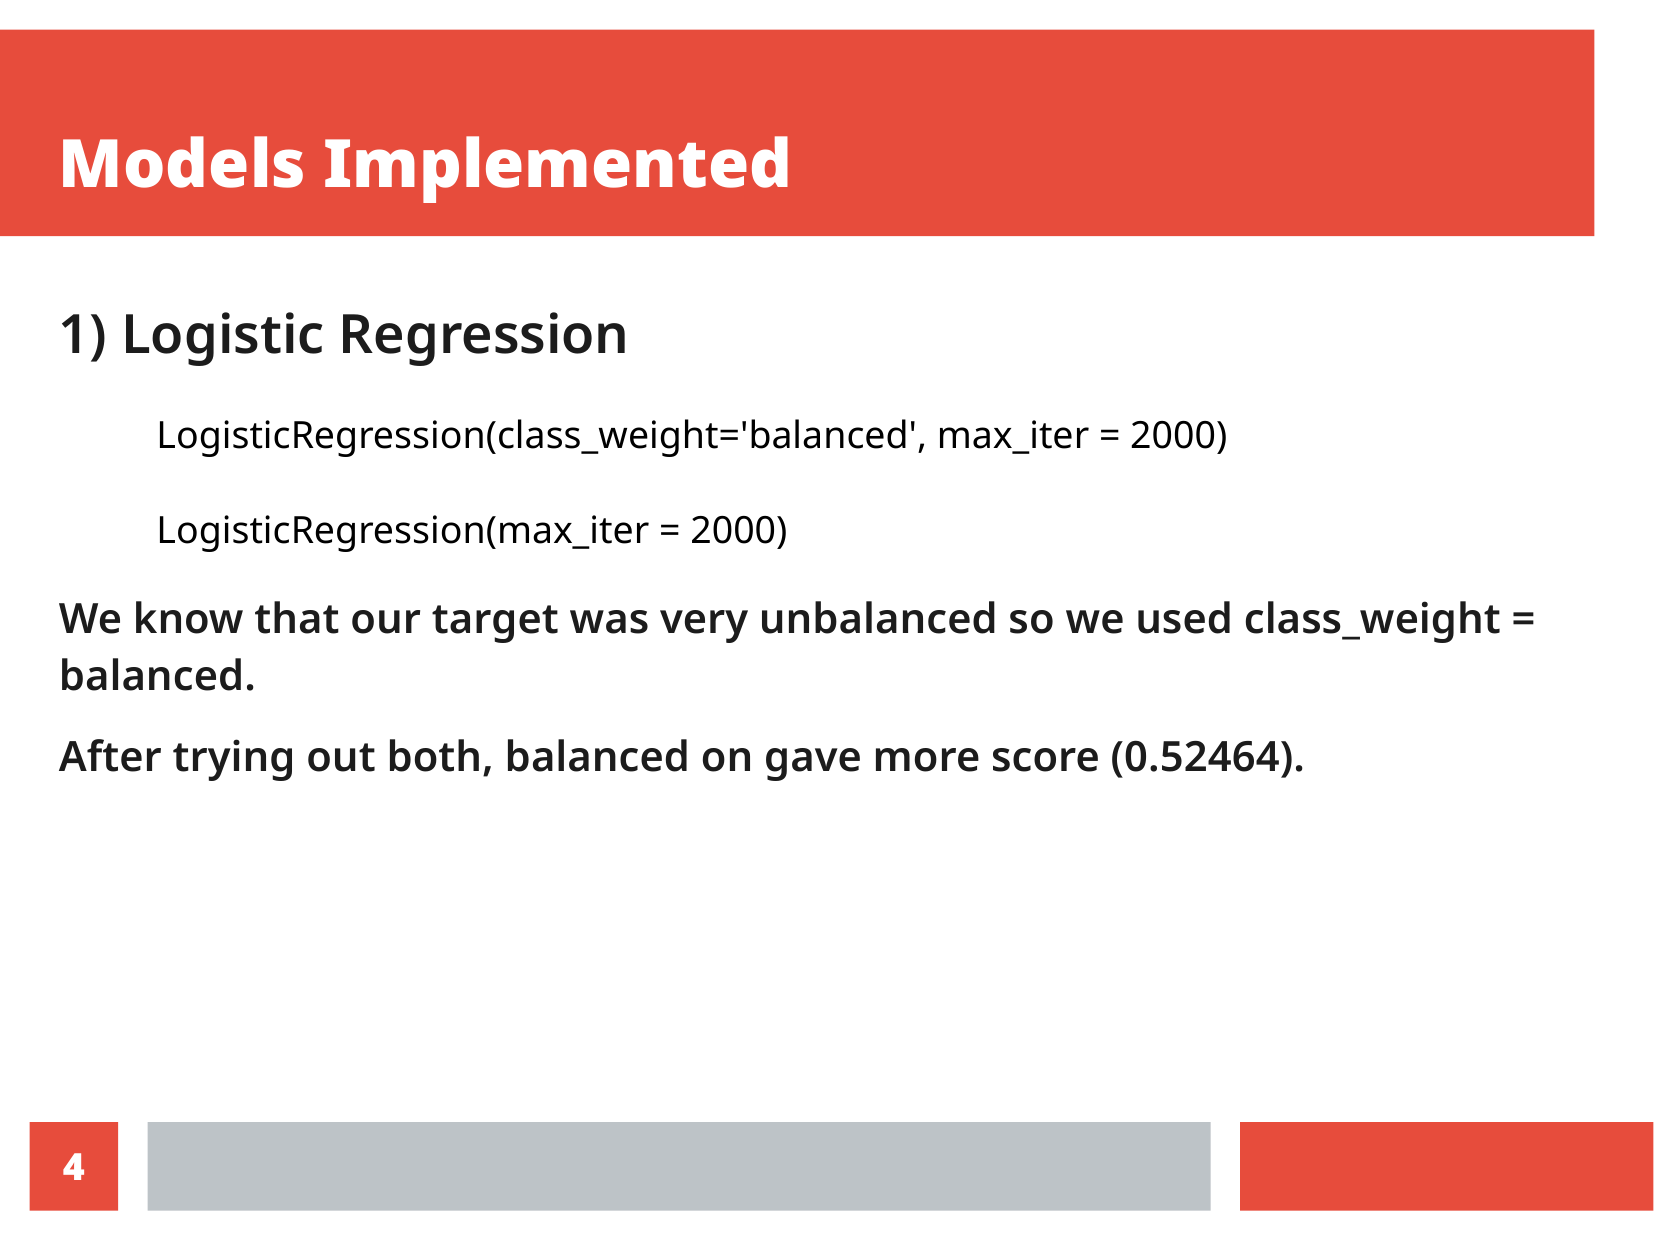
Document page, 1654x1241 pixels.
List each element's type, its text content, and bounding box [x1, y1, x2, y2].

list 1) Logistic Regression We know that our target was very unbalanced so we used class_weight = balanced. After trying out both, balanced on gave more score (0.52464). [59, 295, 1565, 1063]
text_box LogisticRegression(max_iter = 2000) [141, 496, 864, 568]
title Models Implemented [59, 59, 1595, 207]
text_box LogisticRegression(class_weight='balanced', max_iter = 2000) [141, 401, 1349, 460]
